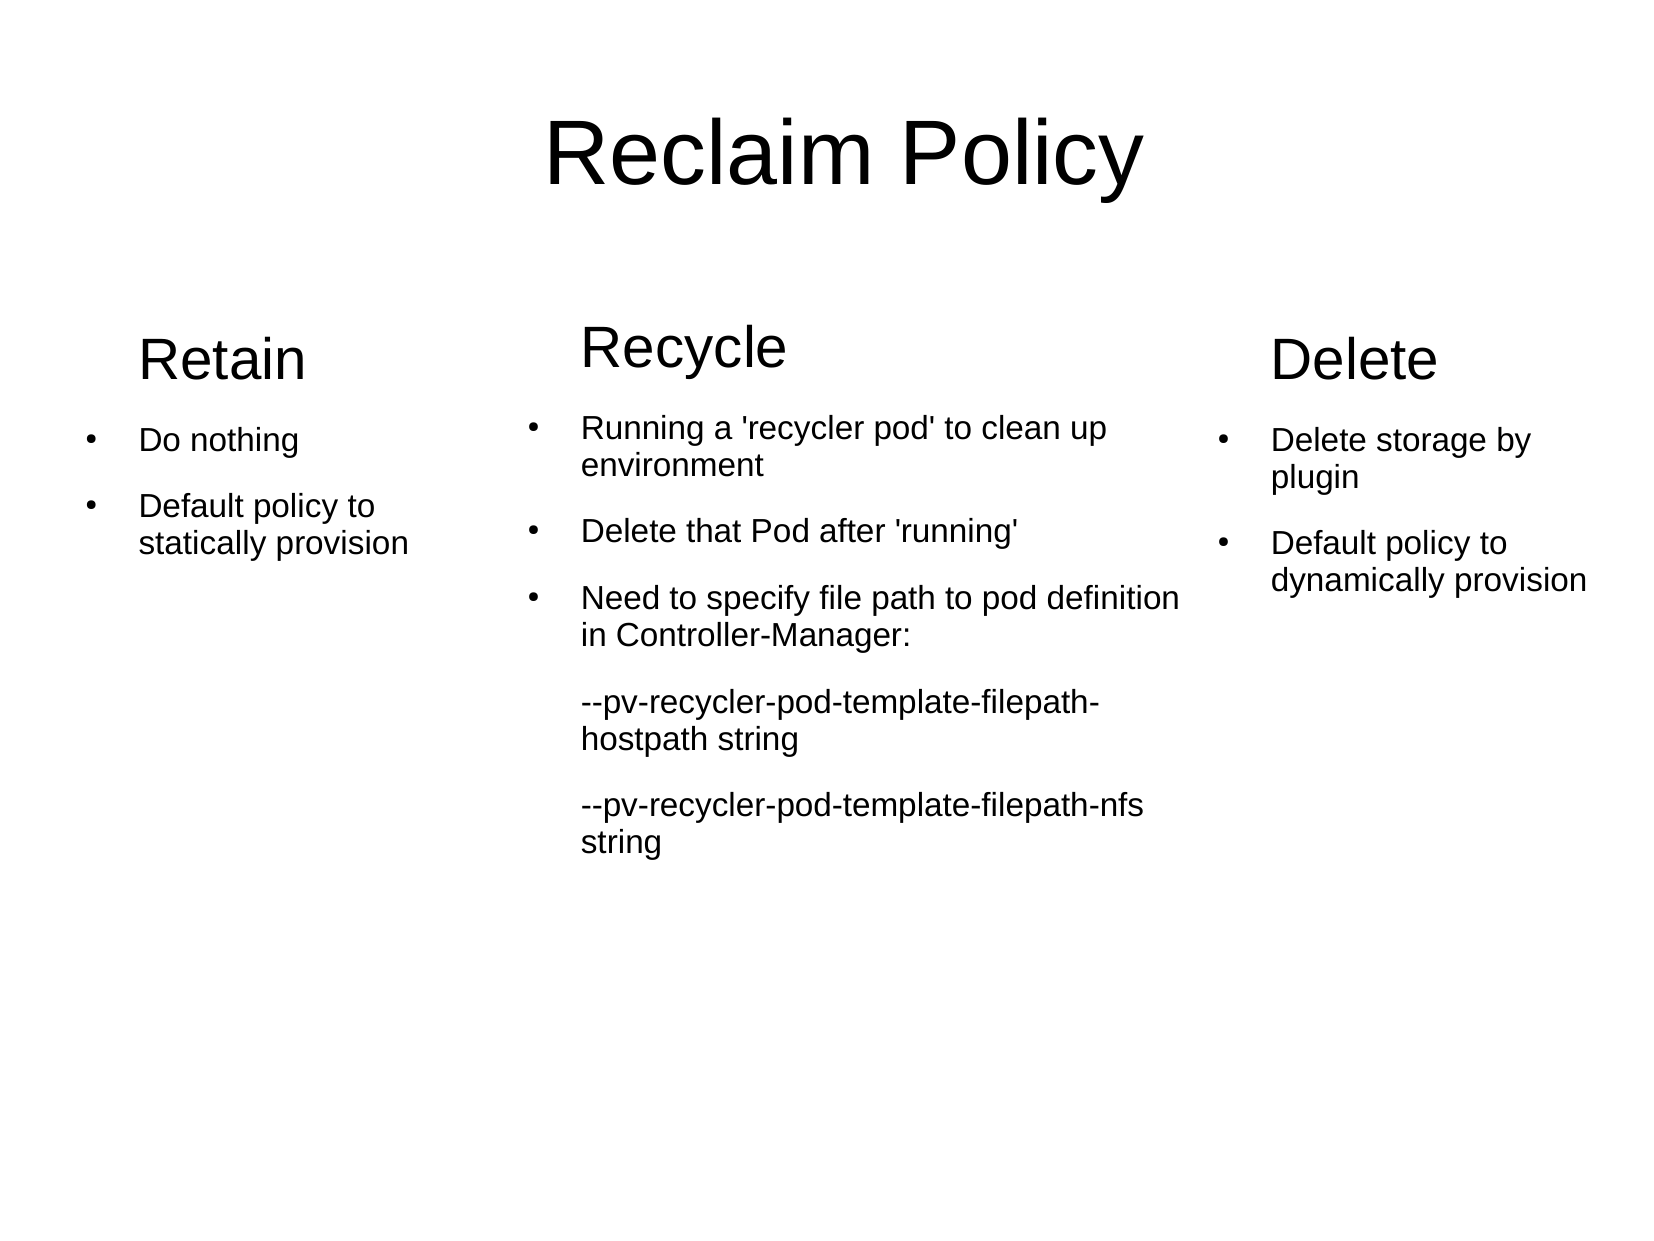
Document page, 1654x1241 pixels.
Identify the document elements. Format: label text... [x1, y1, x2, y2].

list Recycle Running a 'recycler pod' to clean up environment Delete that Pod after 'running' Need to specify file path to pod definition in Controller-Manager: --pv-recycler-pod-template-filepath-hostpath string --pv-recycler-pod-template-filepath-nfs string [510, 314, 1216, 1000]
list Delete Delete storage by plugin Default policy to dynamically provision [1216, 326, 1621, 772]
title Reclaim Policy [82, 49, 1571, 257]
list Retain Do nothing Default policy to statically provision [67, 326, 436, 772]
